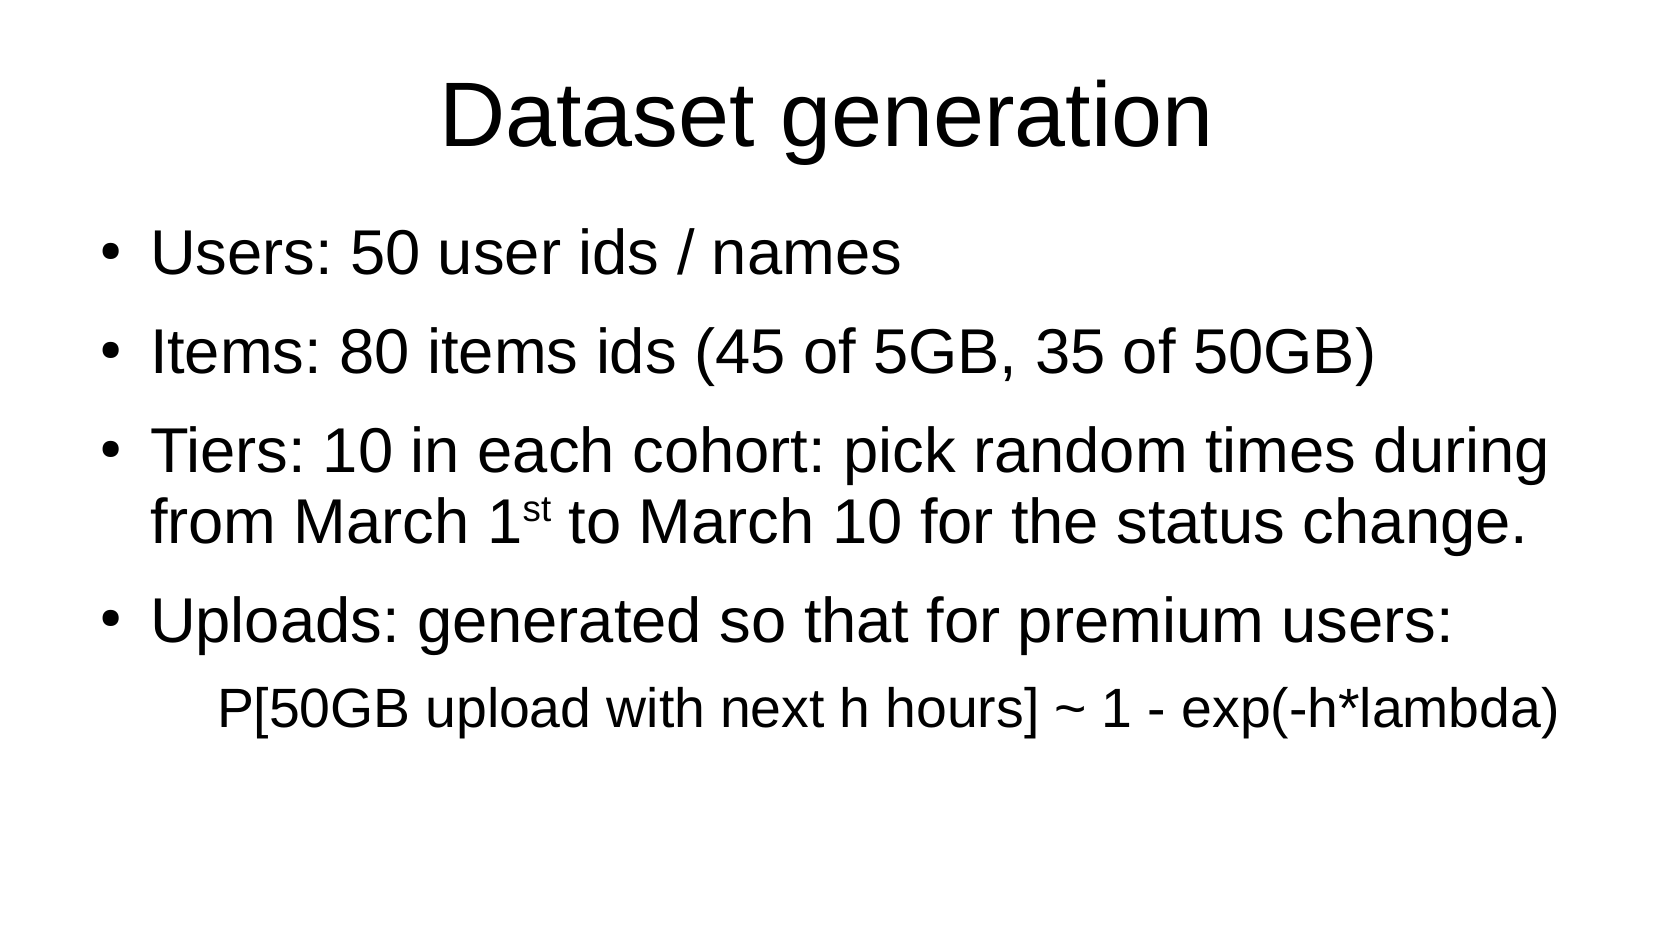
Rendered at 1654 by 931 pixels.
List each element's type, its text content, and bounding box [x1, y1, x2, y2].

title Dataset generation [82, 37, 1571, 193]
list Users: 50 user ids / names Items: 80 items ids (45 of 5GB, 35 of 50GB) Tiers: 10 in each cohort: pick random times during from March 1st to March 10 for the status change. Uploads: generated so that for premium users: P[50GB upload with next h hours] ~ 1 - exp(-h*lambda) [82, 217, 1571, 758]
